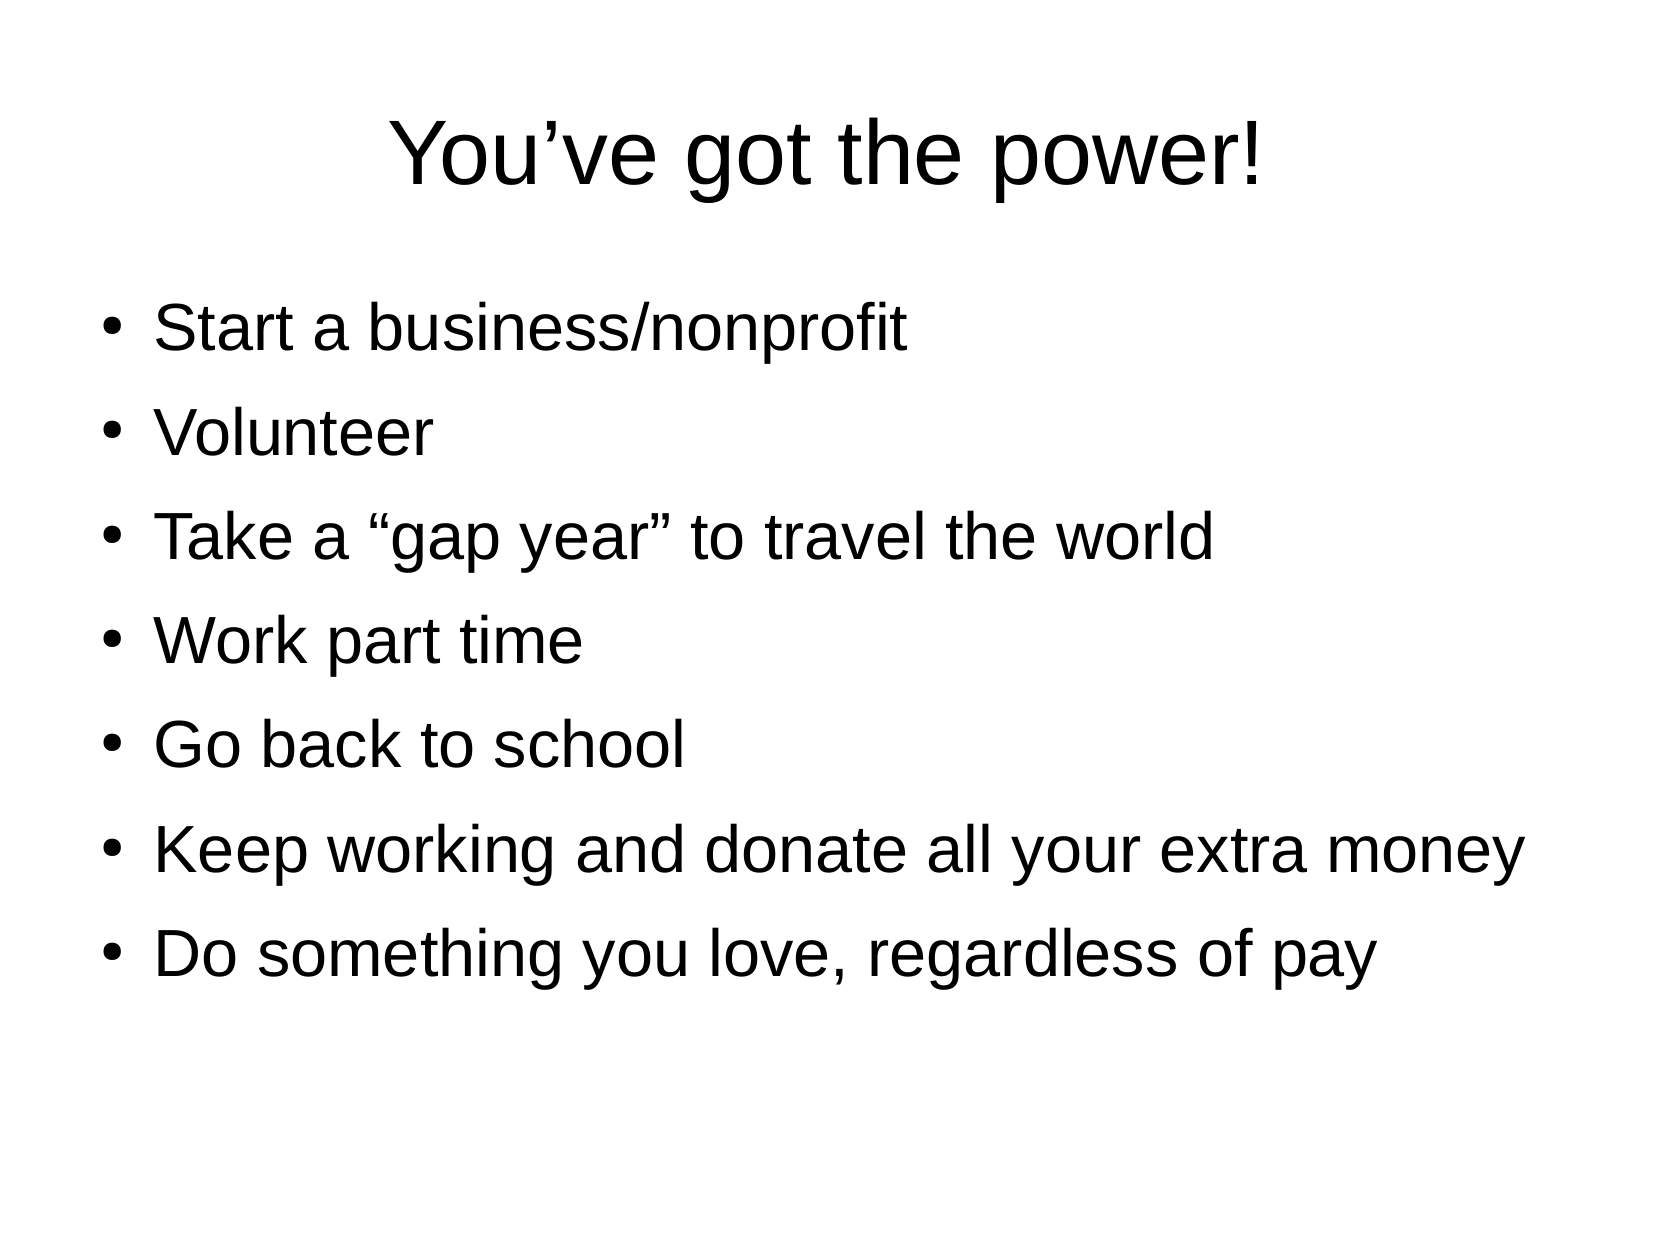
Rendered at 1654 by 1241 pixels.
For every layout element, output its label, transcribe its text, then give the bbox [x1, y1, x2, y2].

title You’ve got the power! [82, 49, 1571, 257]
list Start a business/nonprofit Volunteer Take a “gap year” to travel the world Work part time Go back to school Keep working and donate all your extra money Do something you love, regardless of pay [82, 290, 1571, 1144]
